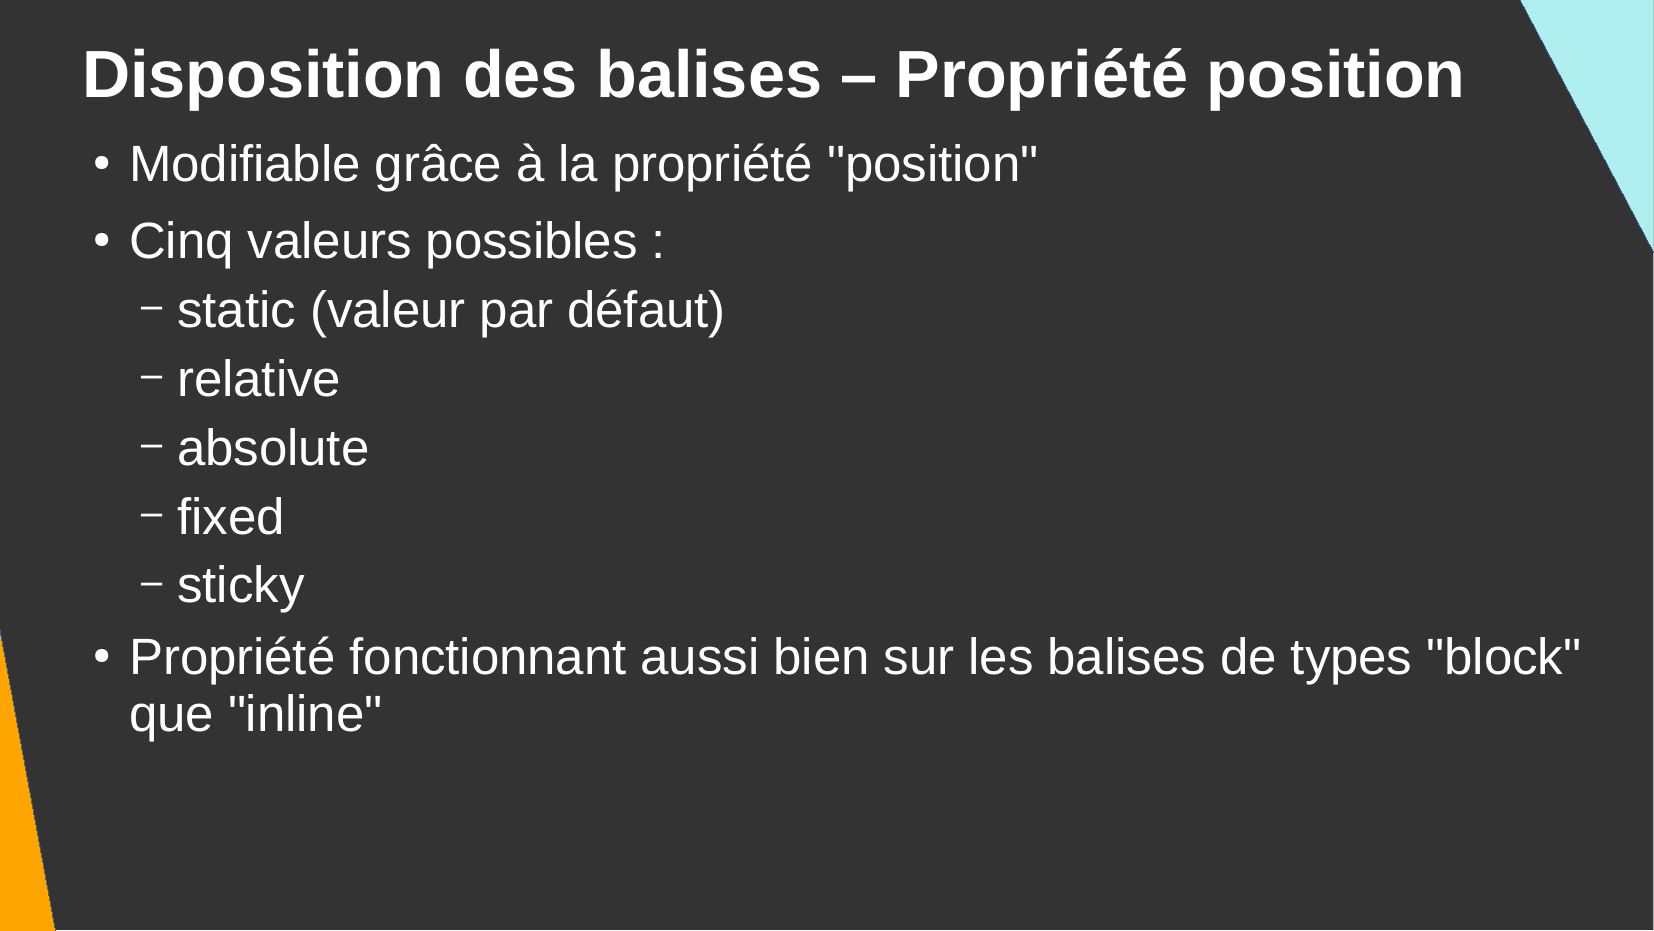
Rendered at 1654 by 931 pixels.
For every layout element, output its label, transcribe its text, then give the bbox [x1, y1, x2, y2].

text_box [0, 629, 56, 931]
title Disposition des balises – Propriété position [82, 37, 1571, 112]
list Modifiable grâce à la propriété "position" Cinq valeurs possibles : static (valeur par défaut) relative absolute fixed sticky Propriété fonctionnant aussi bien sur les balises de types "block" que "inline" [80, 135, 1620, 745]
text_box [1520, 0, 1654, 253]
